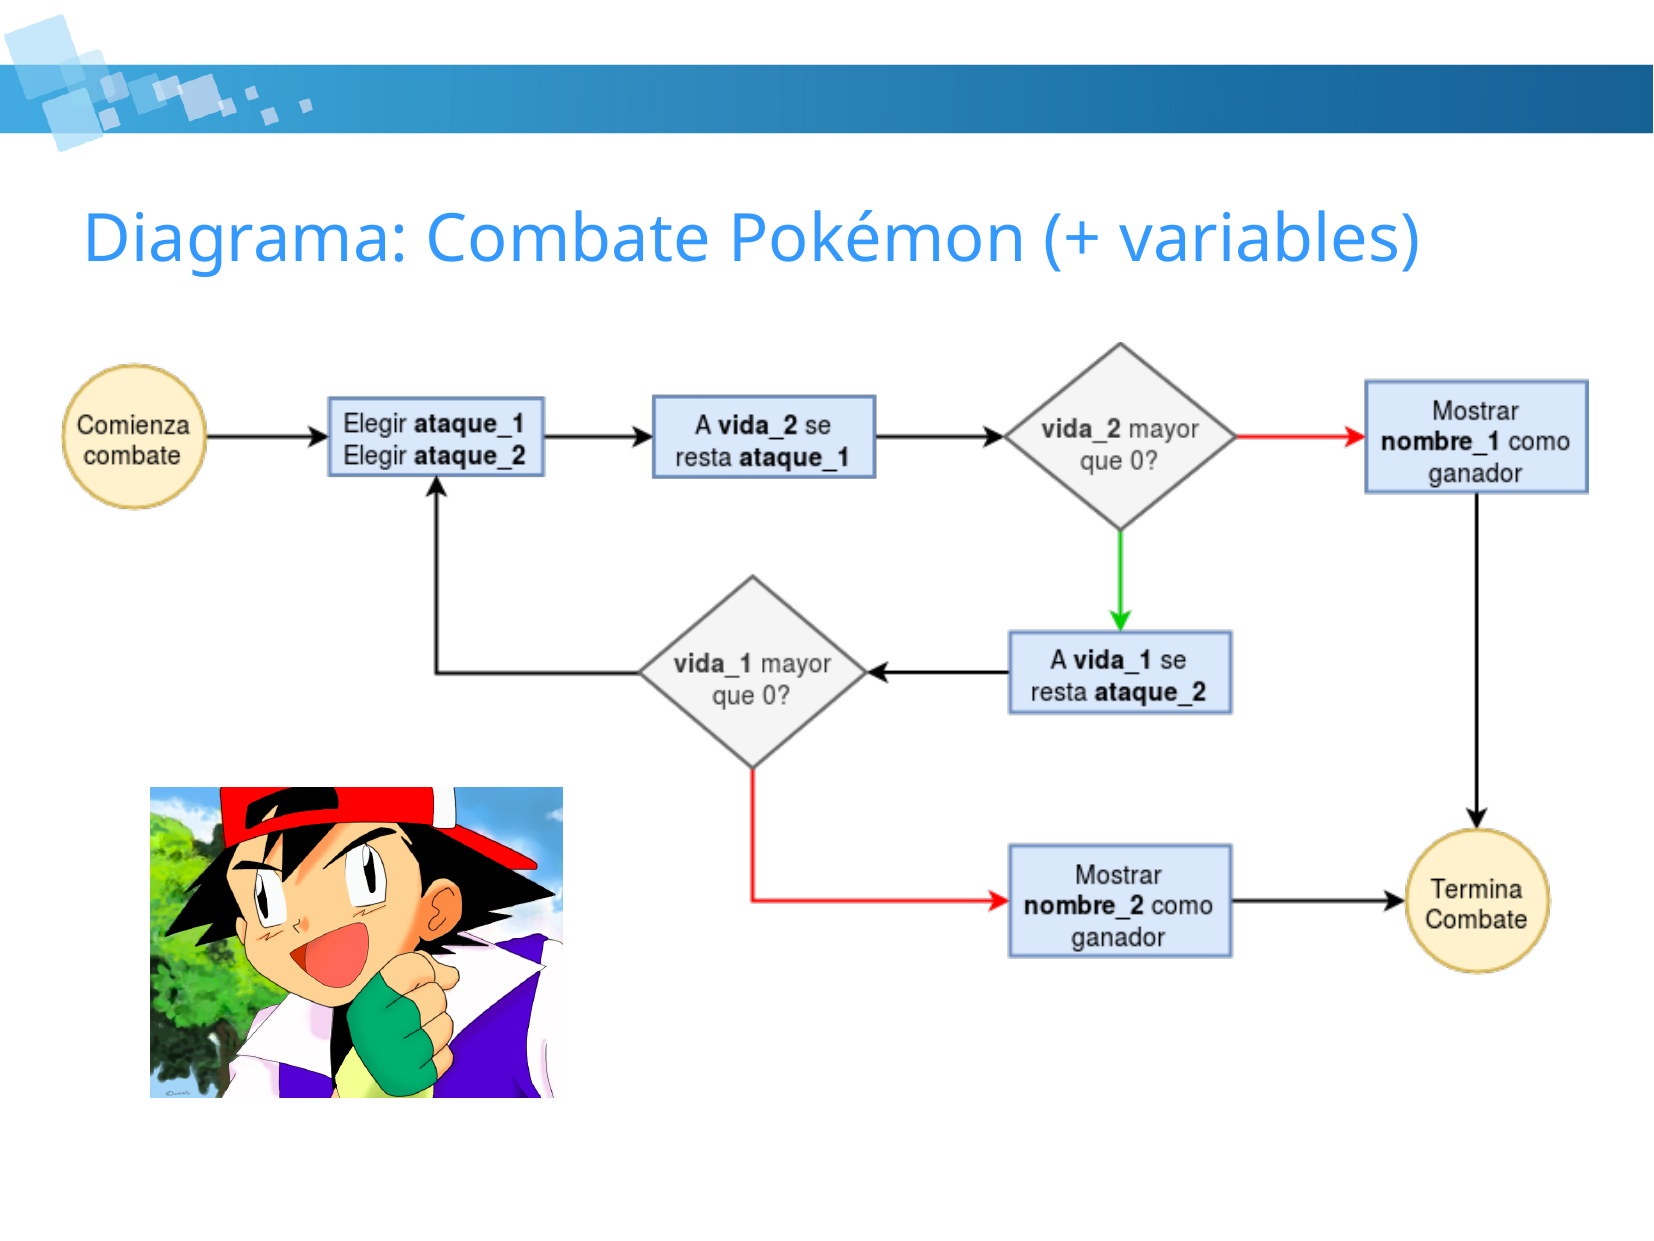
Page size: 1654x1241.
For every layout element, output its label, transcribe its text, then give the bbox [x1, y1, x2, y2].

picture [0, 0, 1653, 1238]
title Diagrama: Combate Pokémon (+ variables) [82, 132, 1571, 340]
